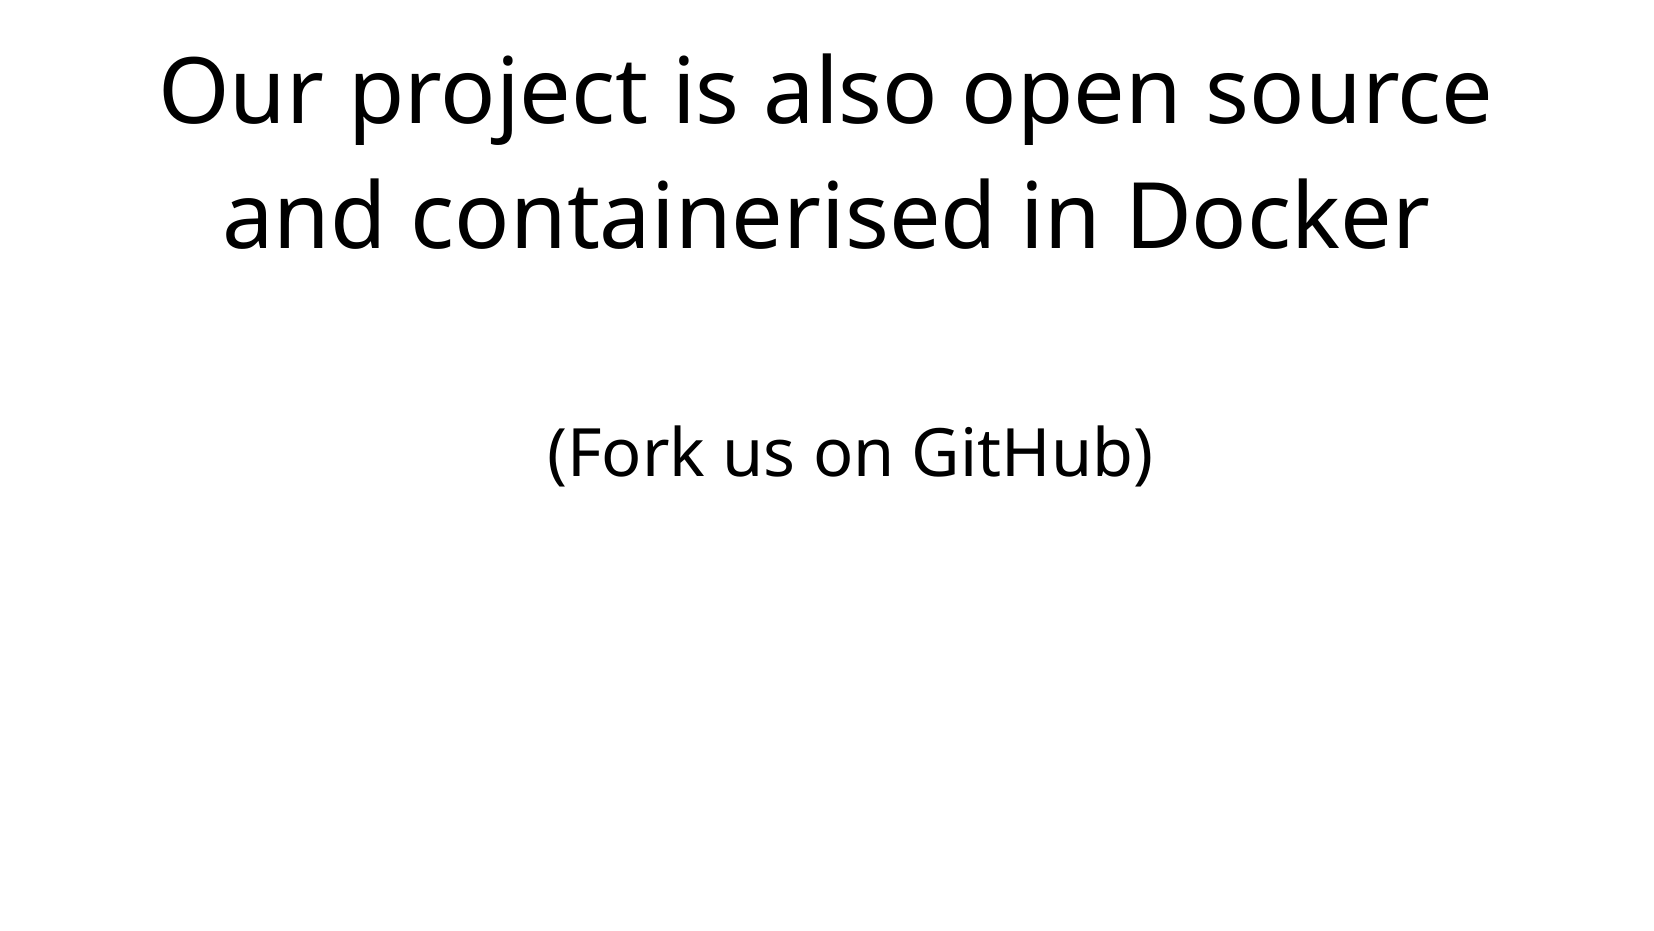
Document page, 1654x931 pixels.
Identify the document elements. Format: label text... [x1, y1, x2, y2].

title Our project is also open source and containerised in Docker [82, 35, 1571, 267]
list (Fork us on GitHub) [70, 405, 1559, 931]
